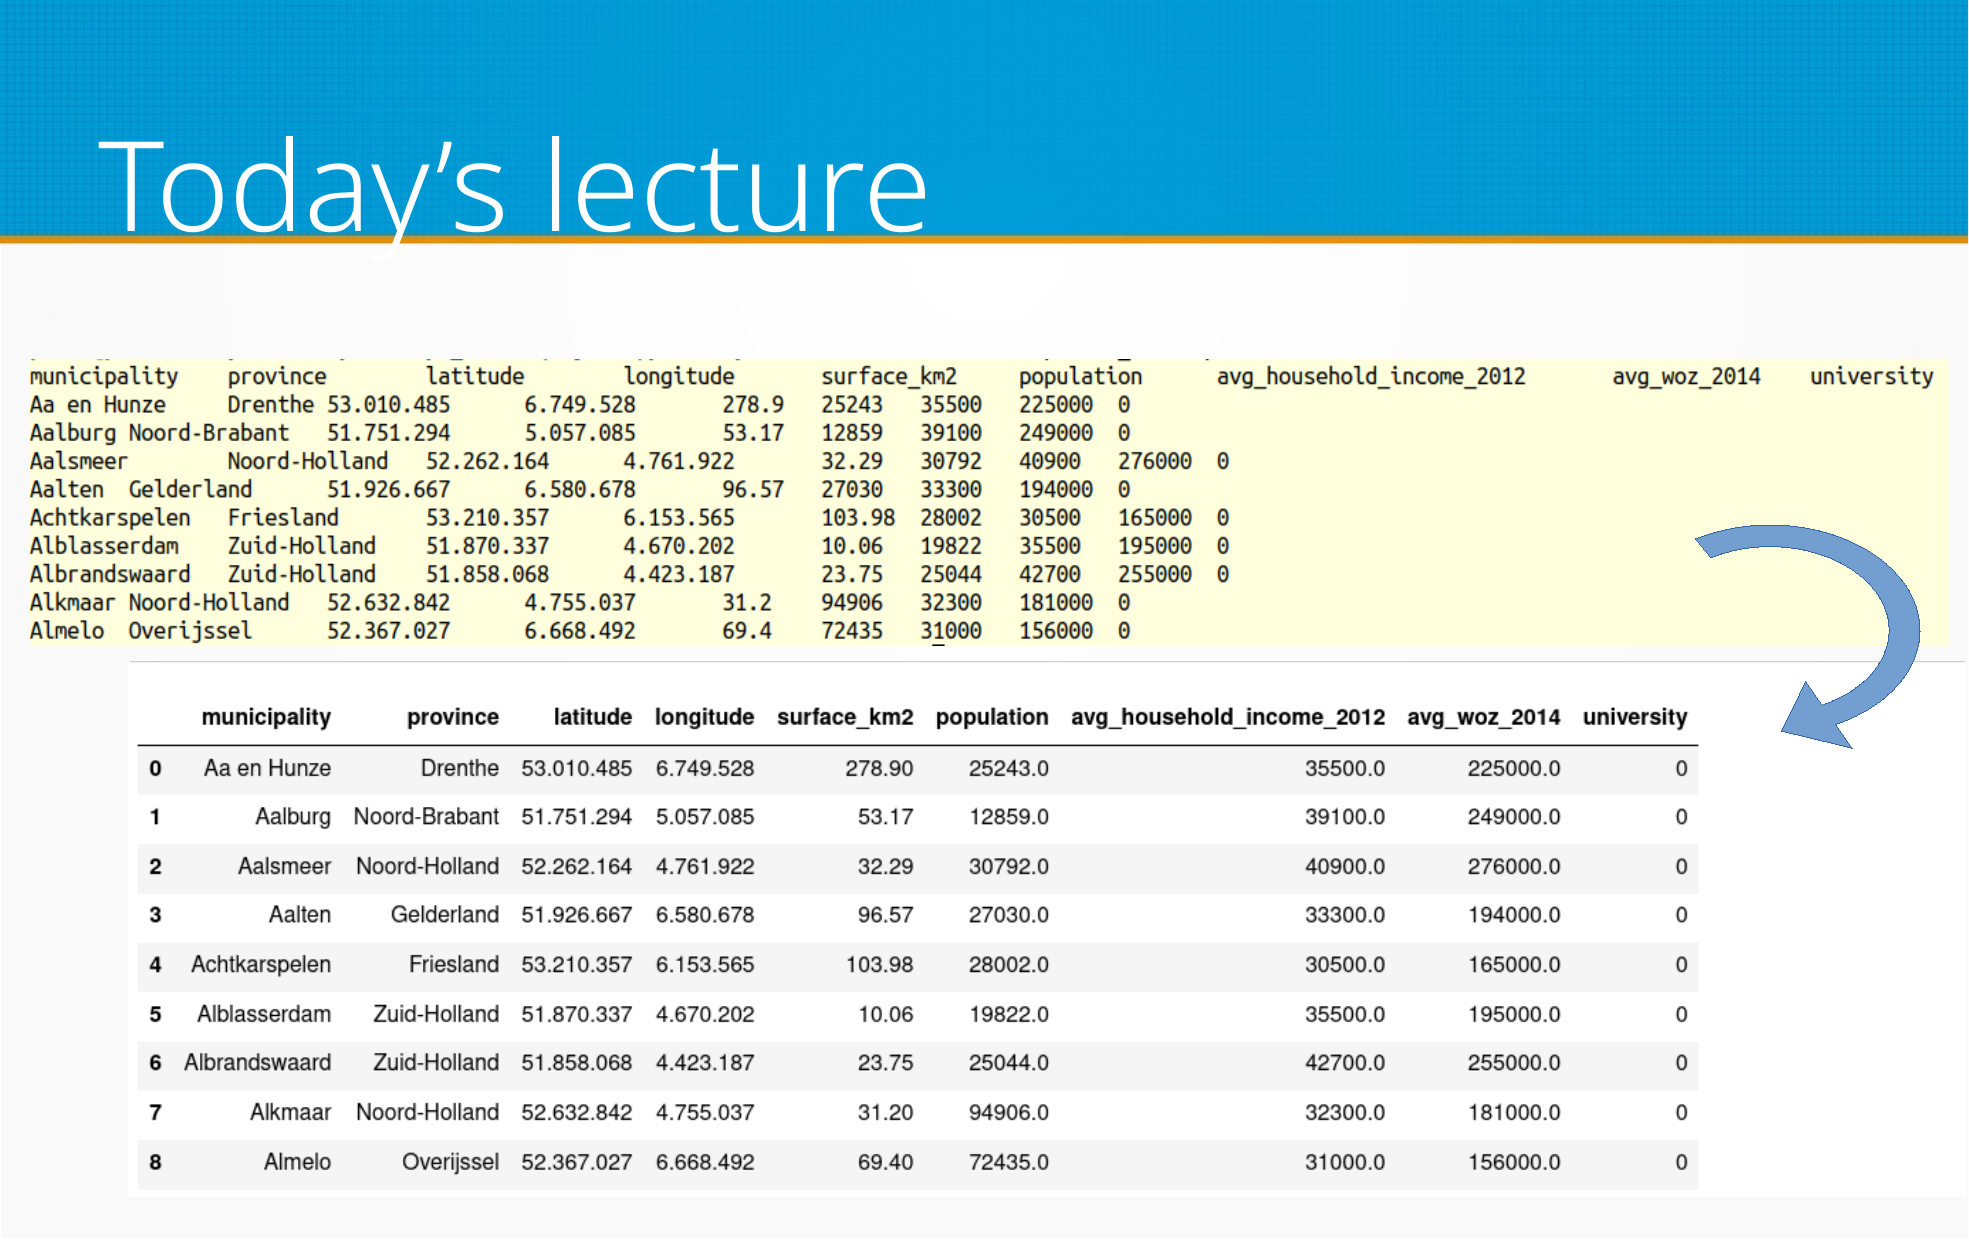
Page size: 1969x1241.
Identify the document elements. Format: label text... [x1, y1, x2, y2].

picture [0, 233, 1969, 1241]
text_box [1695, 525, 1921, 749]
title Today’s lecture [98, 49, 1870, 257]
